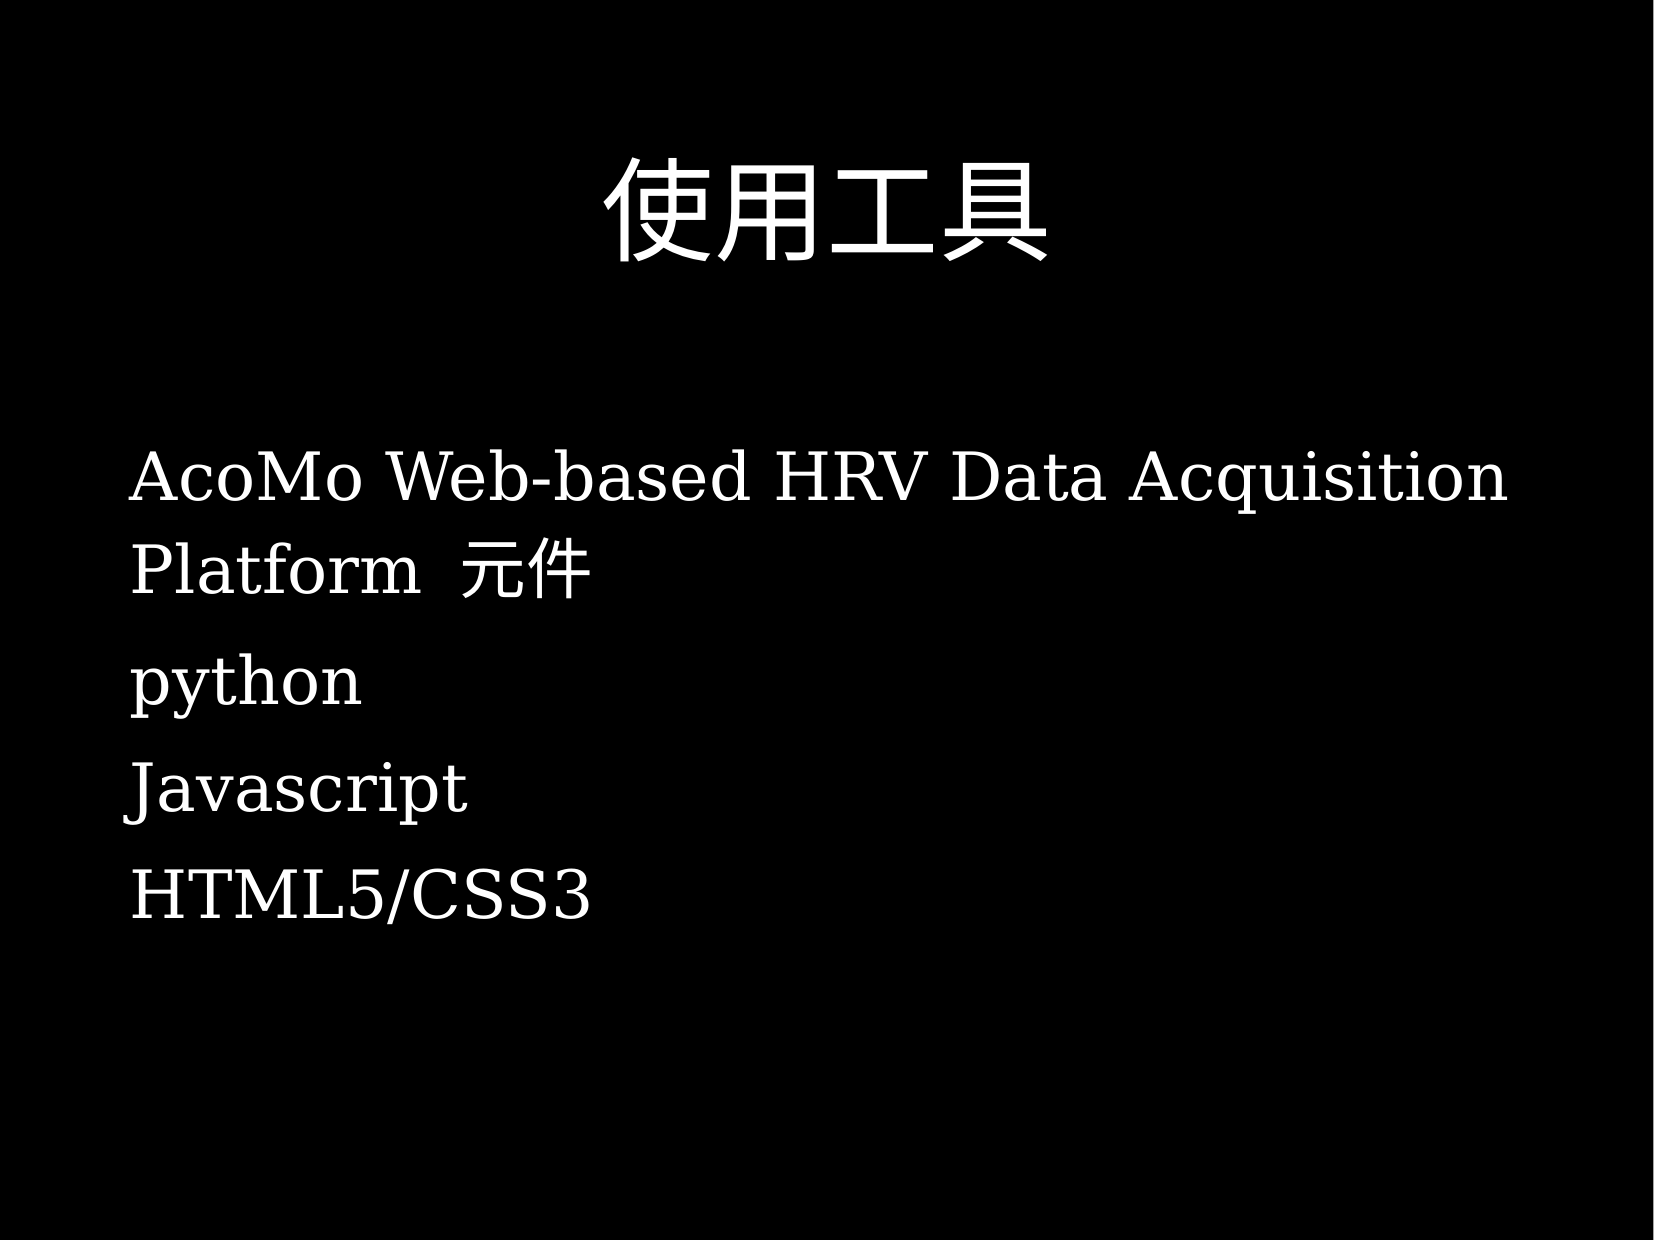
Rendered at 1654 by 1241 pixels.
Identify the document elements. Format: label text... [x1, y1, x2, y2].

list AcoMo Web-based HRV Data Acquisition Platform 元件 python Javascript HTML5/CSS3 [59, 438, 1654, 1158]
title 使用工具 [82, 100, 1571, 308]
